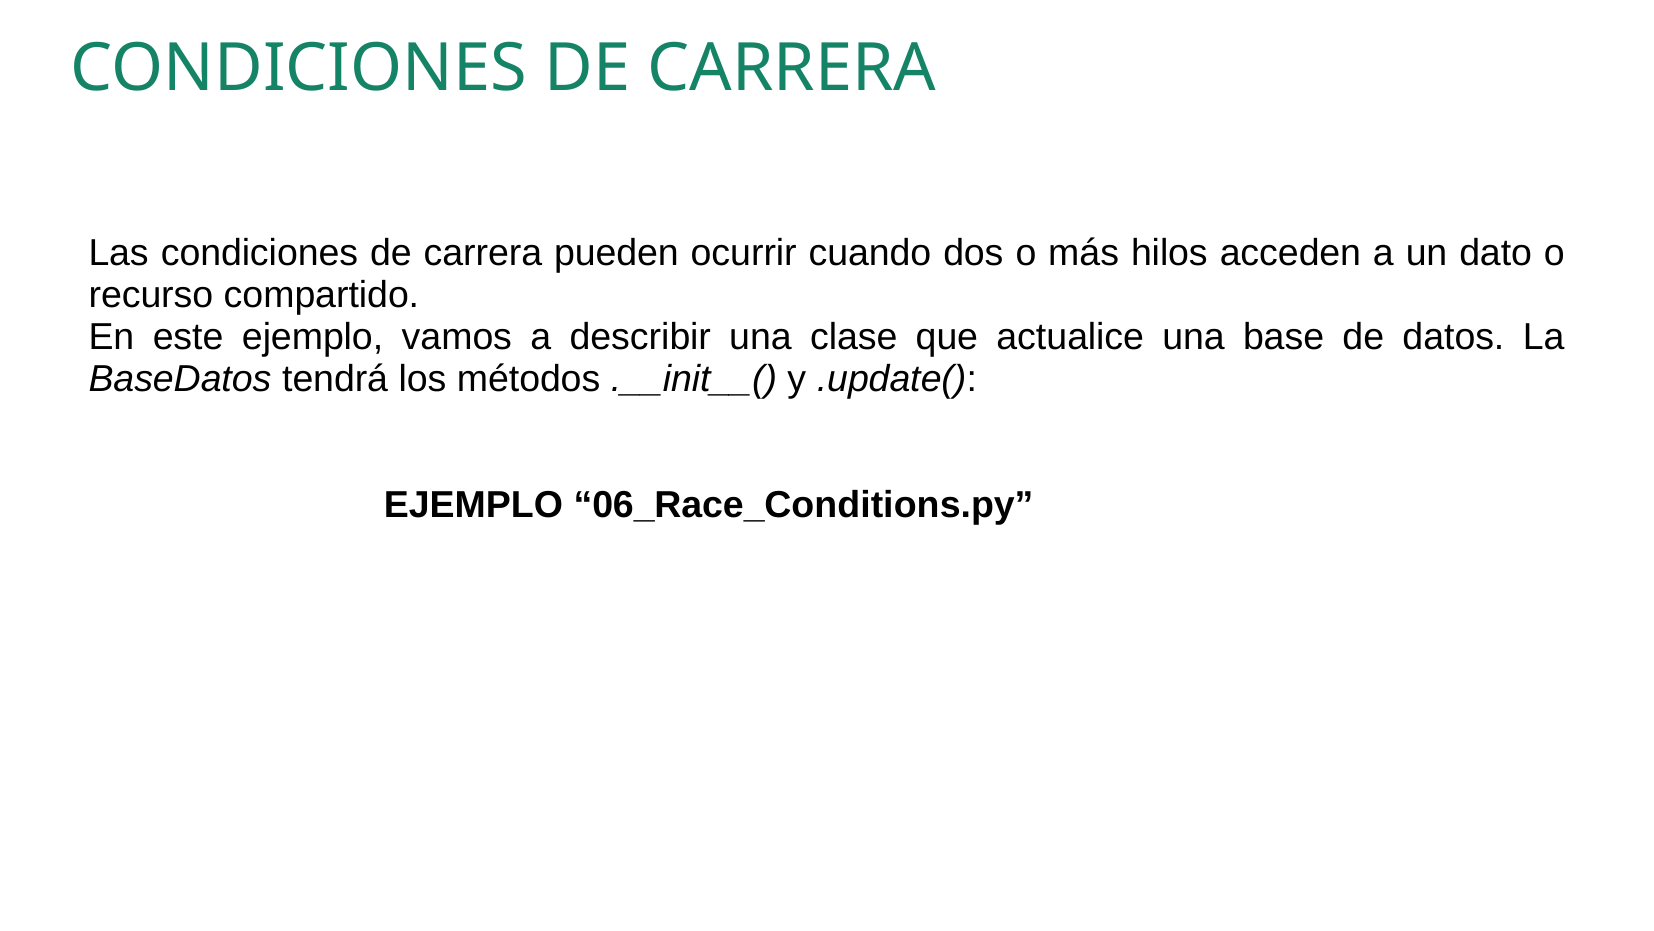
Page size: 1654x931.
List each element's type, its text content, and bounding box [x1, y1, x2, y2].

text_box Las condiciones de carrera pueden ocurrir cuando dos o más hilos acceden a un dato o recurso compartido. En este ejemplo, vamos a describir una clase que actualice una base de datos. La BaseDatos tendrá los métodos .__init__() y .update(): EJEMPLO “06_Race_Conditions.py” [73, 224, 1580, 744]
title CONDICIONES DE CARRERA [70, 0, 1447, 159]
